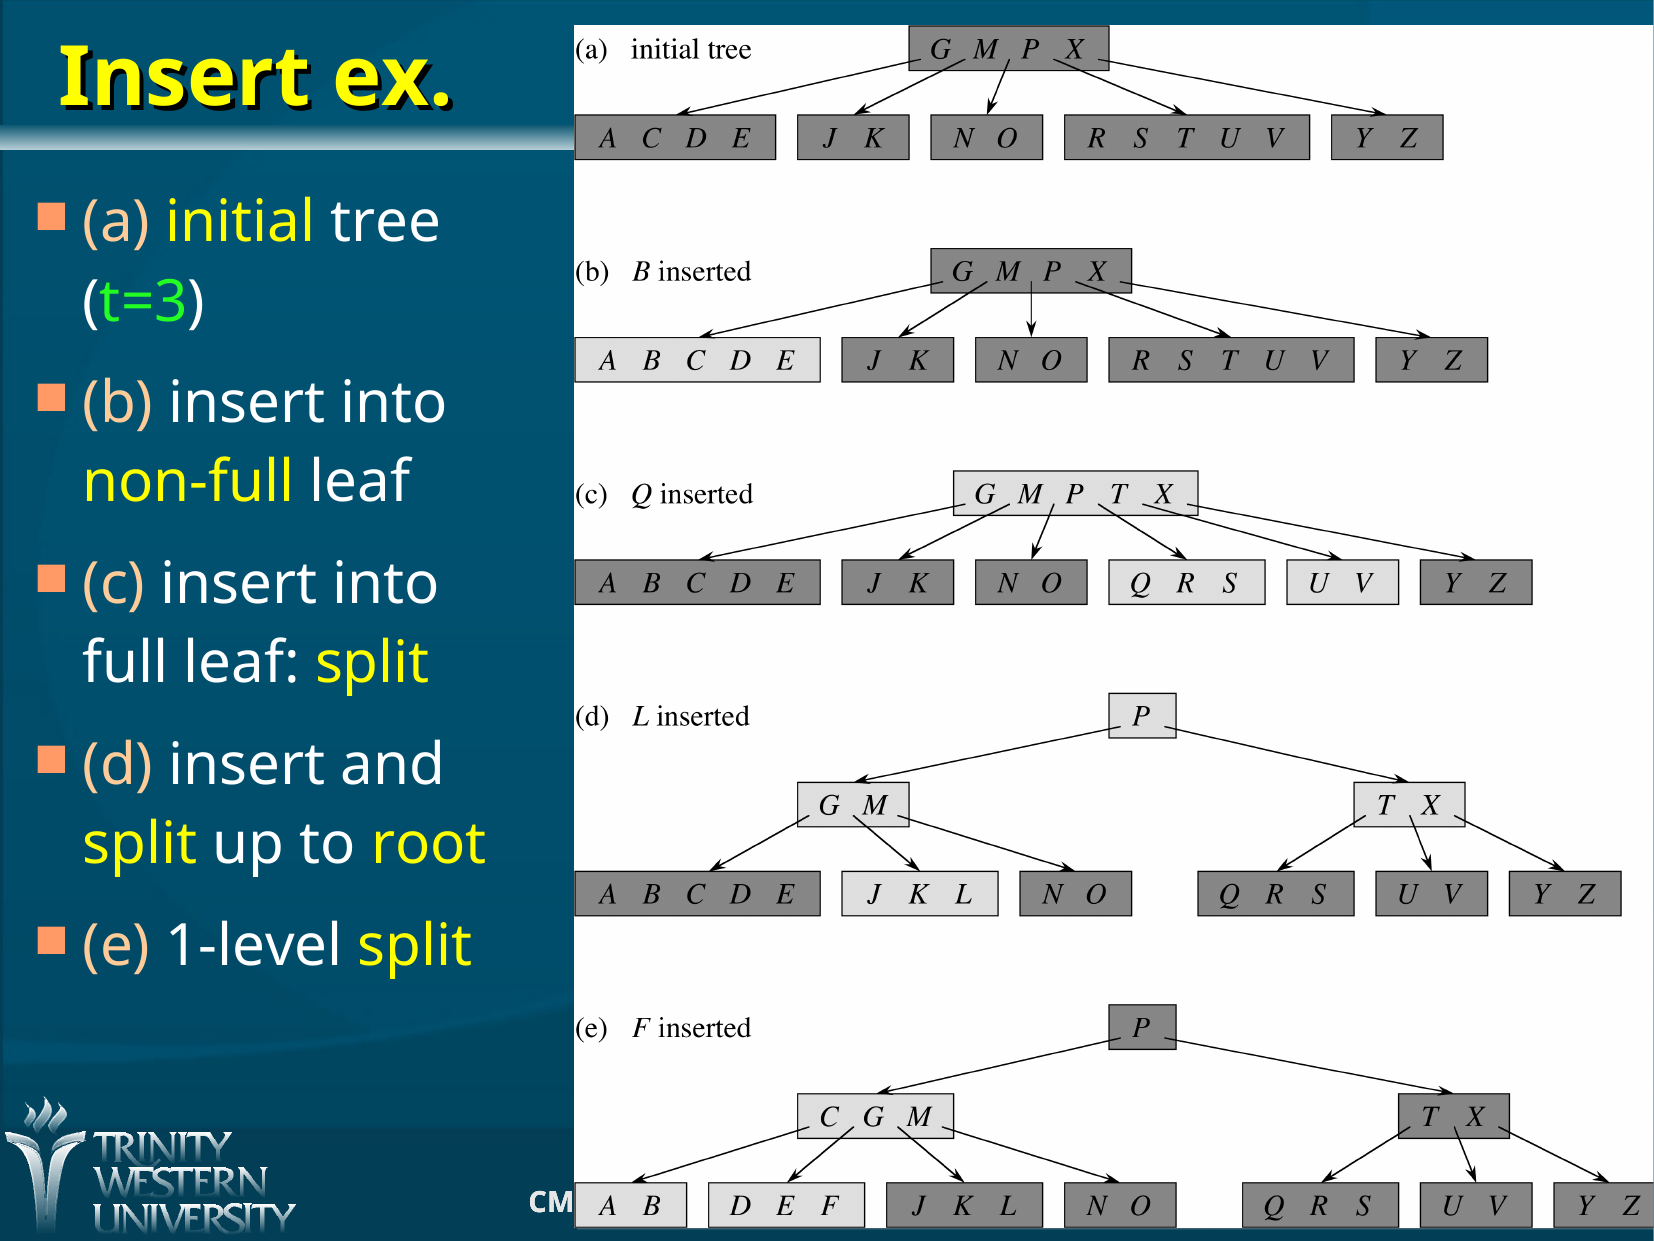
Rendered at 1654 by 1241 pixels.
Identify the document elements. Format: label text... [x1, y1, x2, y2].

table_header [38, 1216, 56, 1221]
list (a) initial tree (t=3) (b) insert into non-full leaf (c) insert into full leaf: split (d) insert and split up to root (e) 1-level split [37, 179, 563, 1109]
picture [574, 26, 1654, 1228]
title Insert ex. [59, 19, 1578, 127]
picture [38, 1227, 54, 1232]
